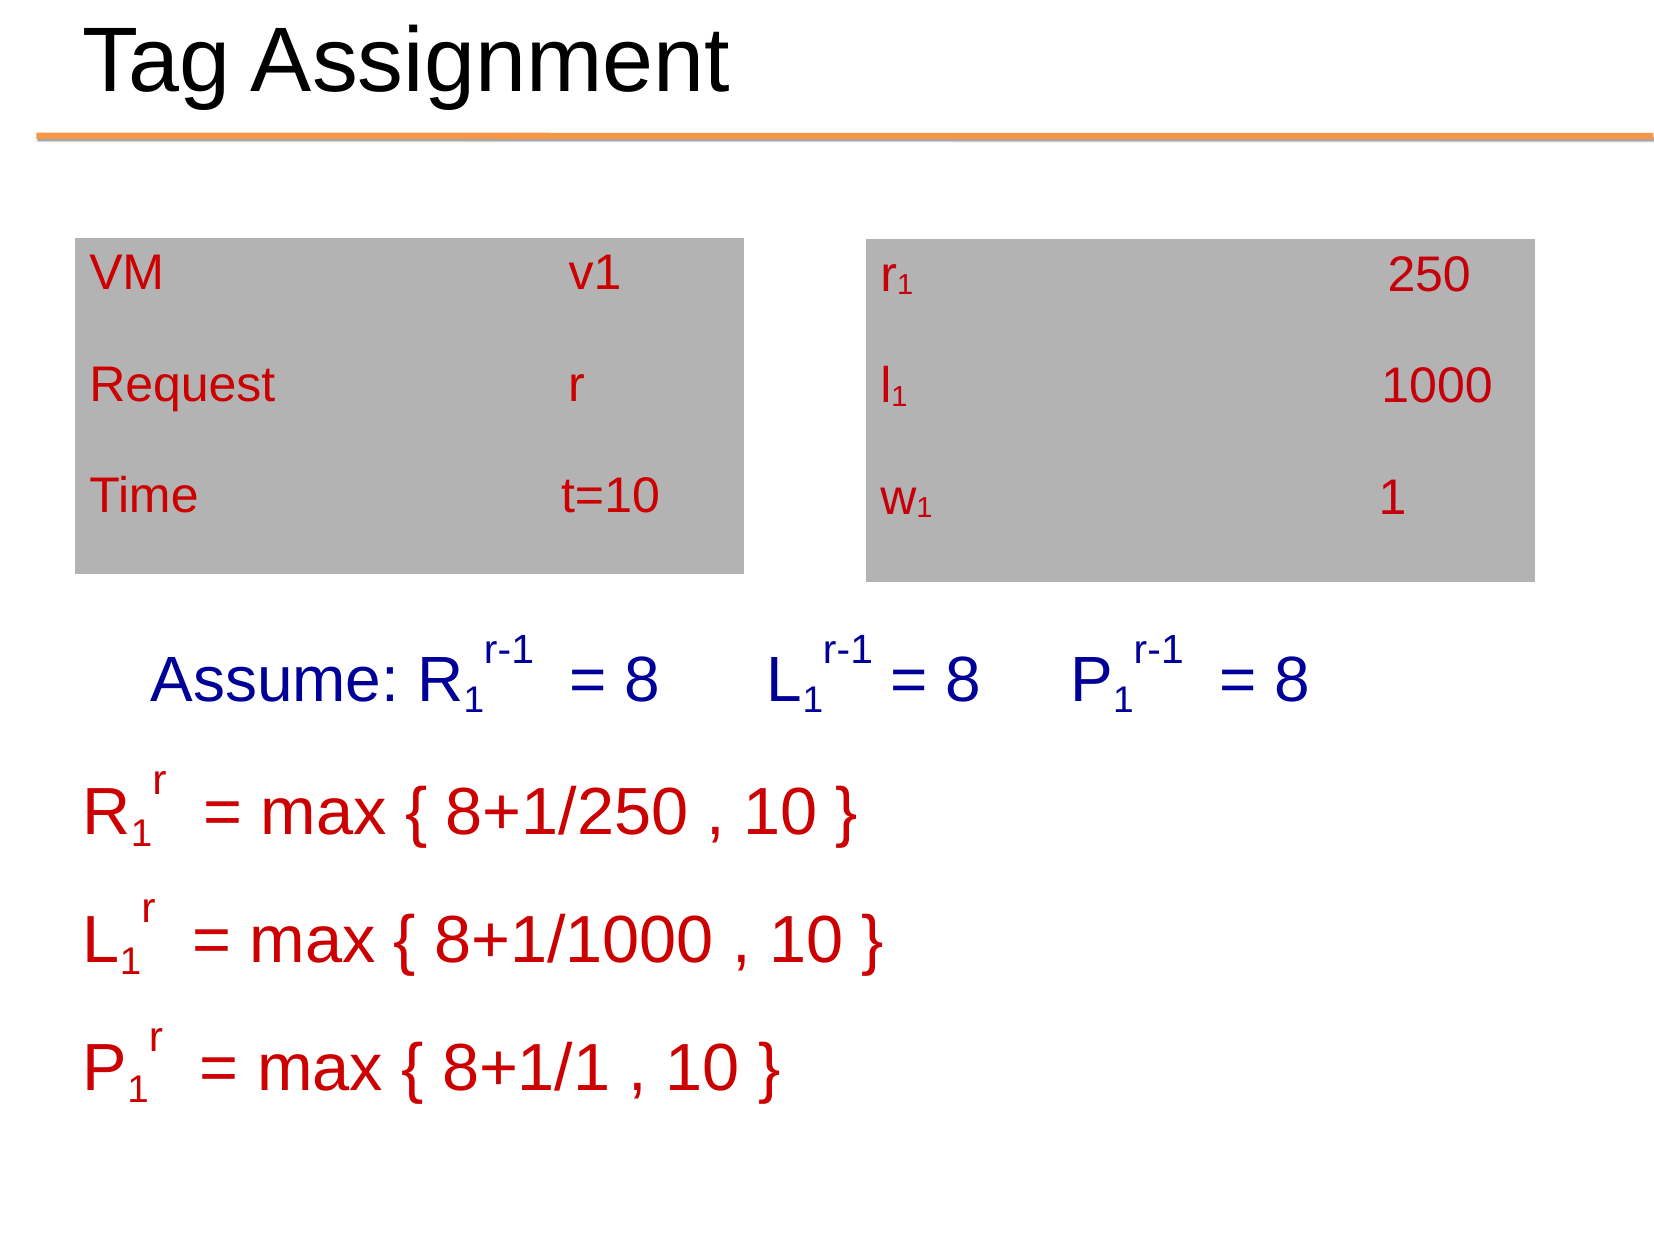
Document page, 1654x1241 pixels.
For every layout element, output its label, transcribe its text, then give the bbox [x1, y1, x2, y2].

table_header r1 250 l1 1000 w1 1 [866, 239, 1535, 582]
table_header VM v1 Request r Time t=10 [75, 238, 744, 574]
text_box Assume: R1r-1 = 8 L1r-1 = 8 P1r-1 = 8 [82, 625, 1536, 721]
text_box R1r = max { 8+1/250 , 10 } L1r = max { 8+1/1000 , 10 } P1r = max { 8+1/1 , 10 } [82, 755, 1536, 1123]
title Tag Assignment [82, 0, 1571, 130]
